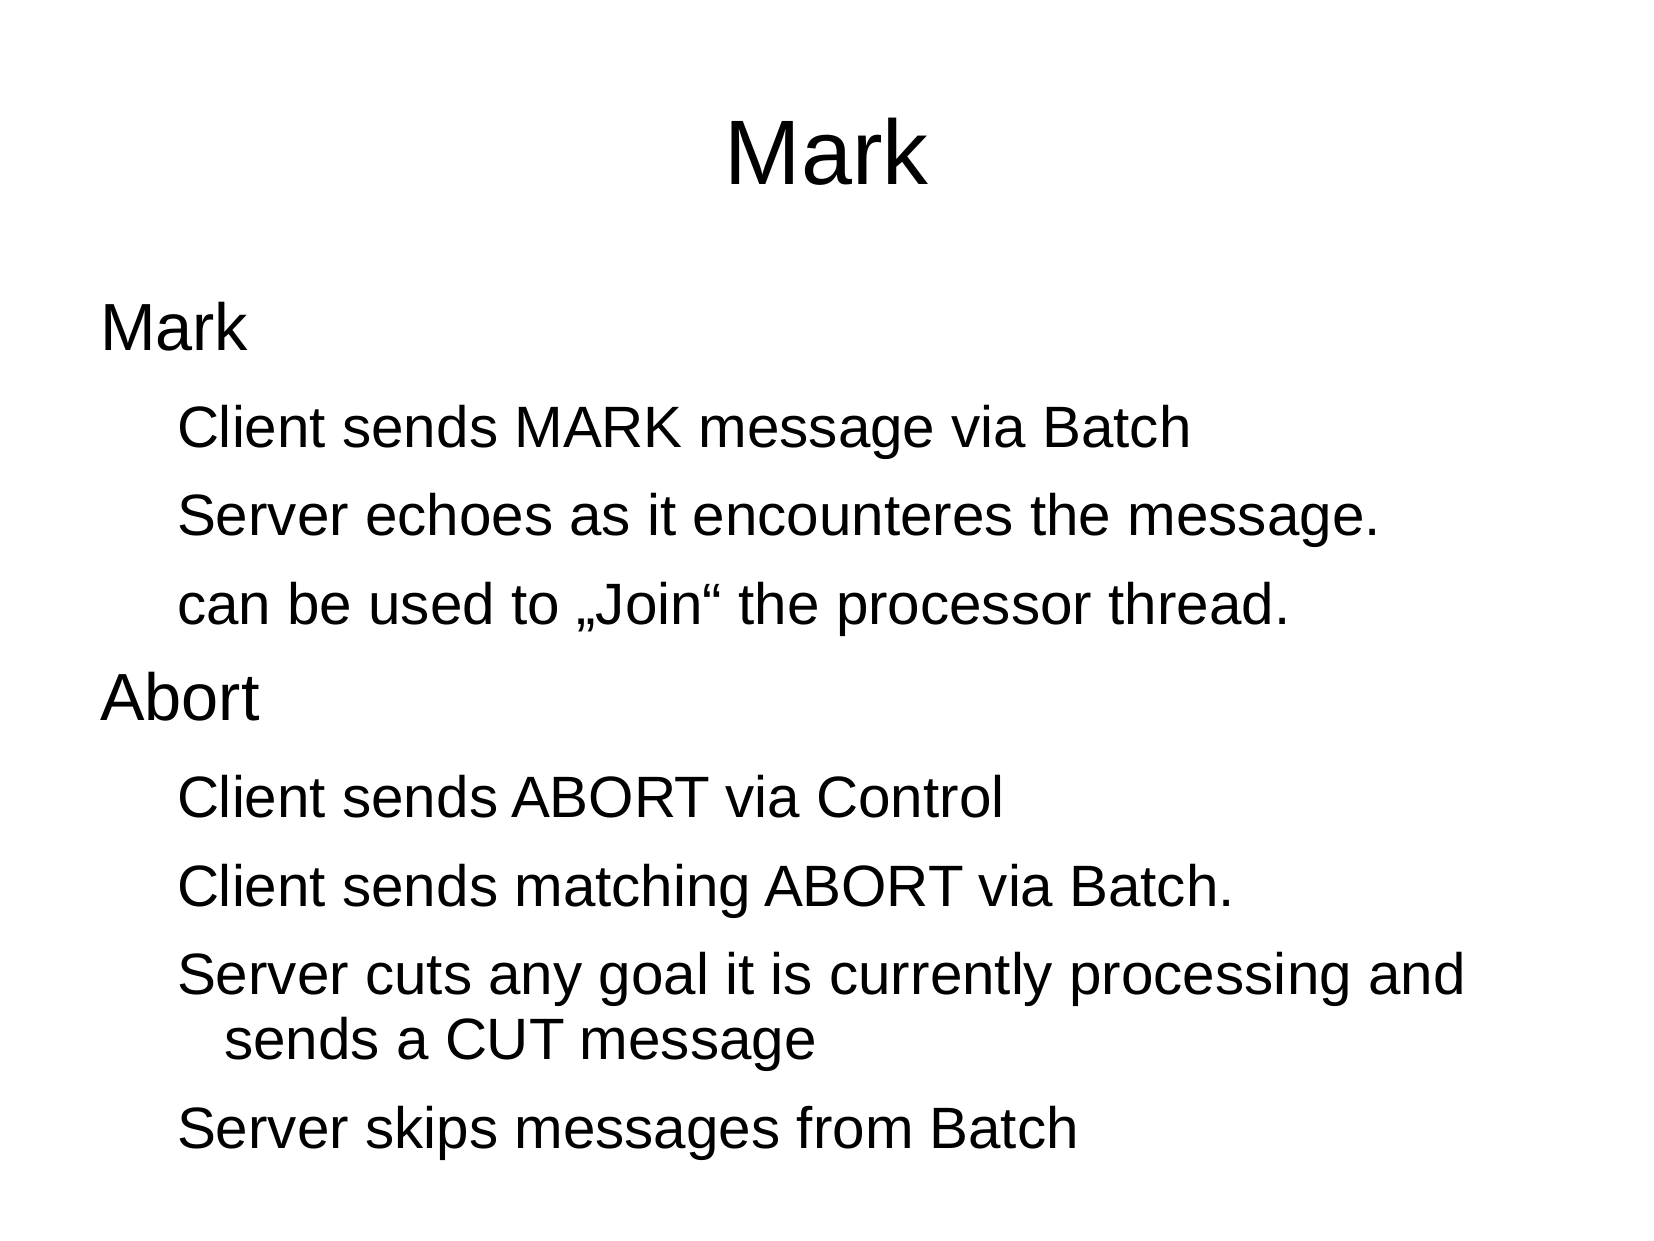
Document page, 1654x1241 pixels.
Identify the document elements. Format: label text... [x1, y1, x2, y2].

title Mark [82, 56, 1571, 250]
list Mark Client sends MARK message via Batch Server echoes as it encounteres the message. can be used to „Join“ the processor thread. Abort Client sends ABORT via Control Client sends matching ABORT via Batch. Server cuts any goal it is currently processing and sends a CUT message Server skips messages from Batch [82, 290, 1571, 1161]
